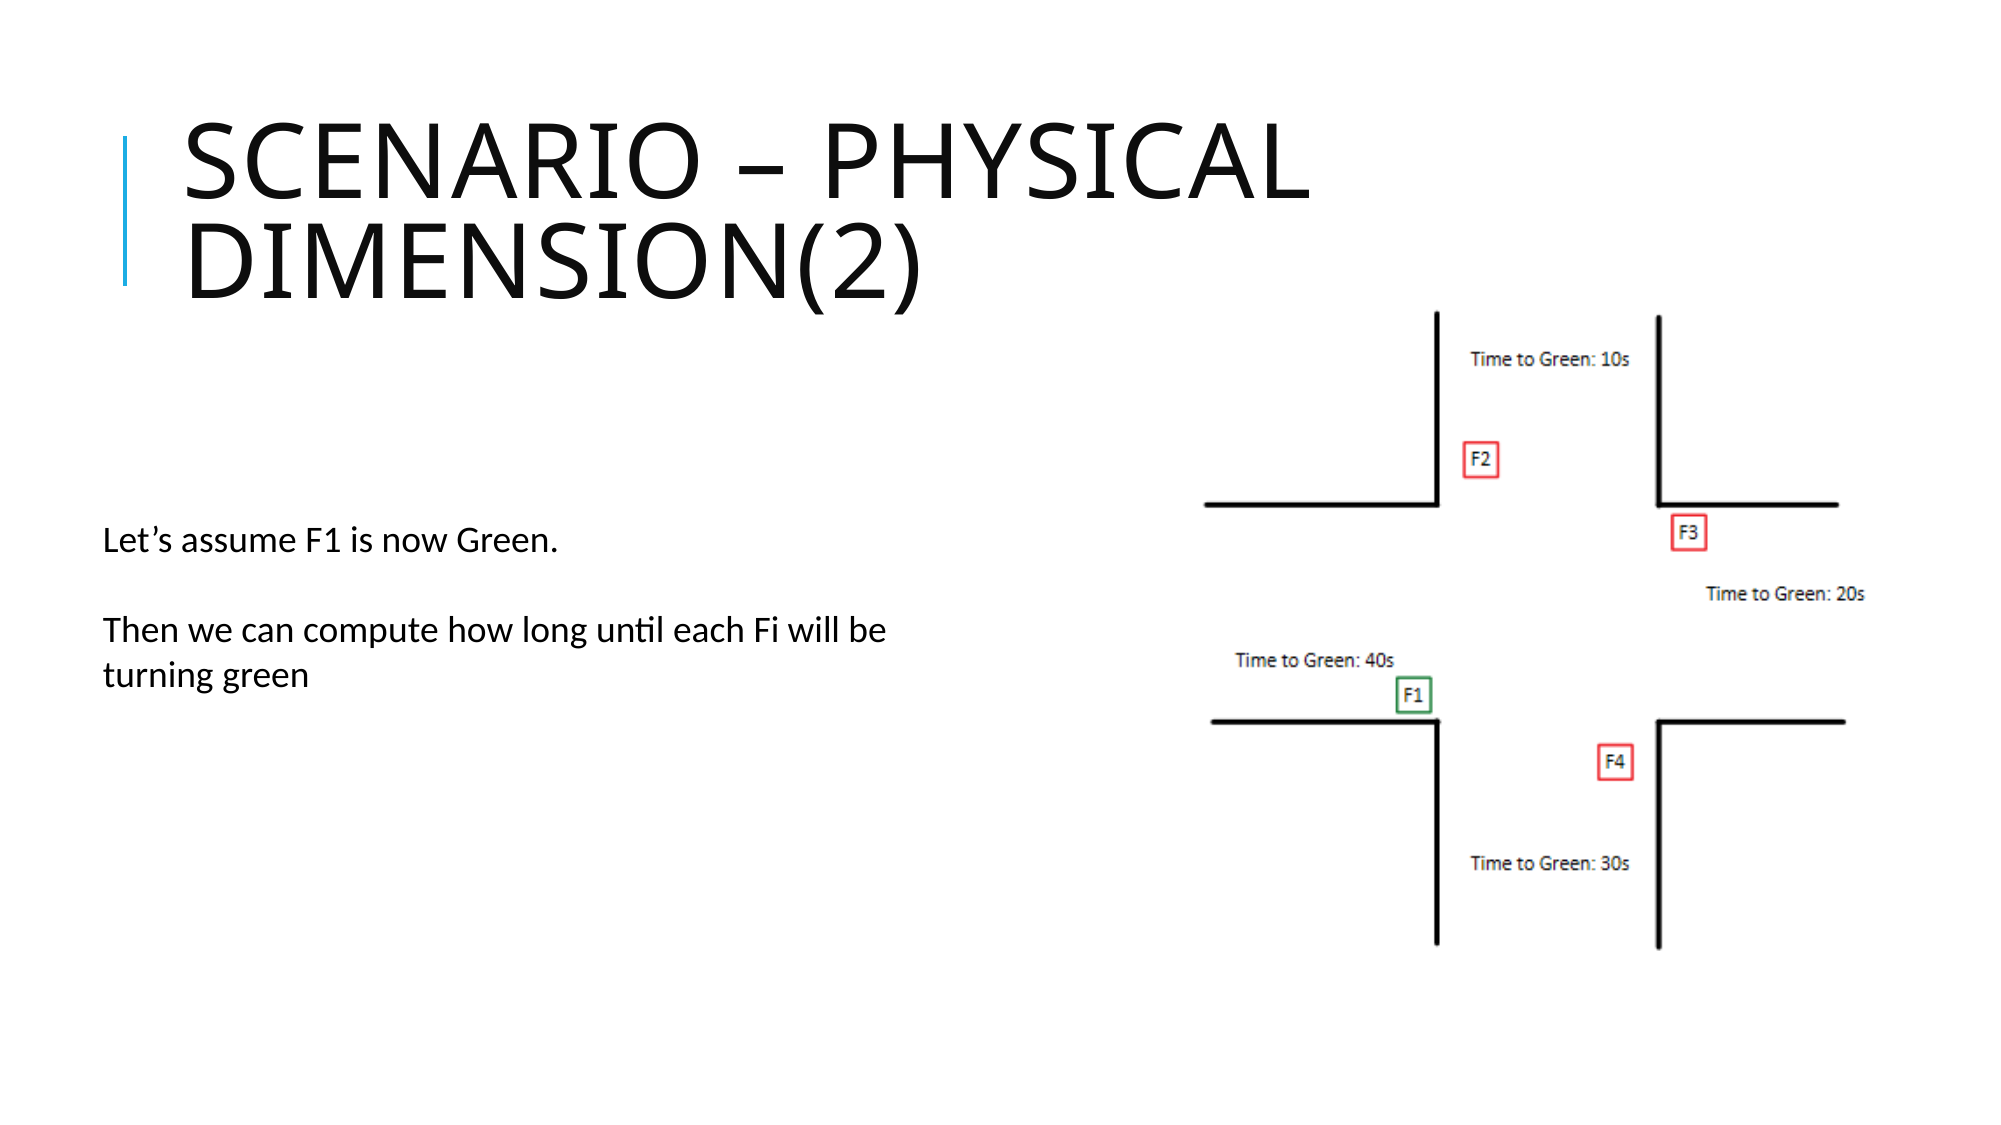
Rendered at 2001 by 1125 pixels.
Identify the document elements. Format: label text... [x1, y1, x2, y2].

title Scenario – Physical Dimension(2) [168, 96, 1763, 343]
text_box Let’s assume F1 is now Green. Then we can compute how long until each Fi will be turning green [87, 507, 967, 750]
picture [1200, 277, 1890, 980]
